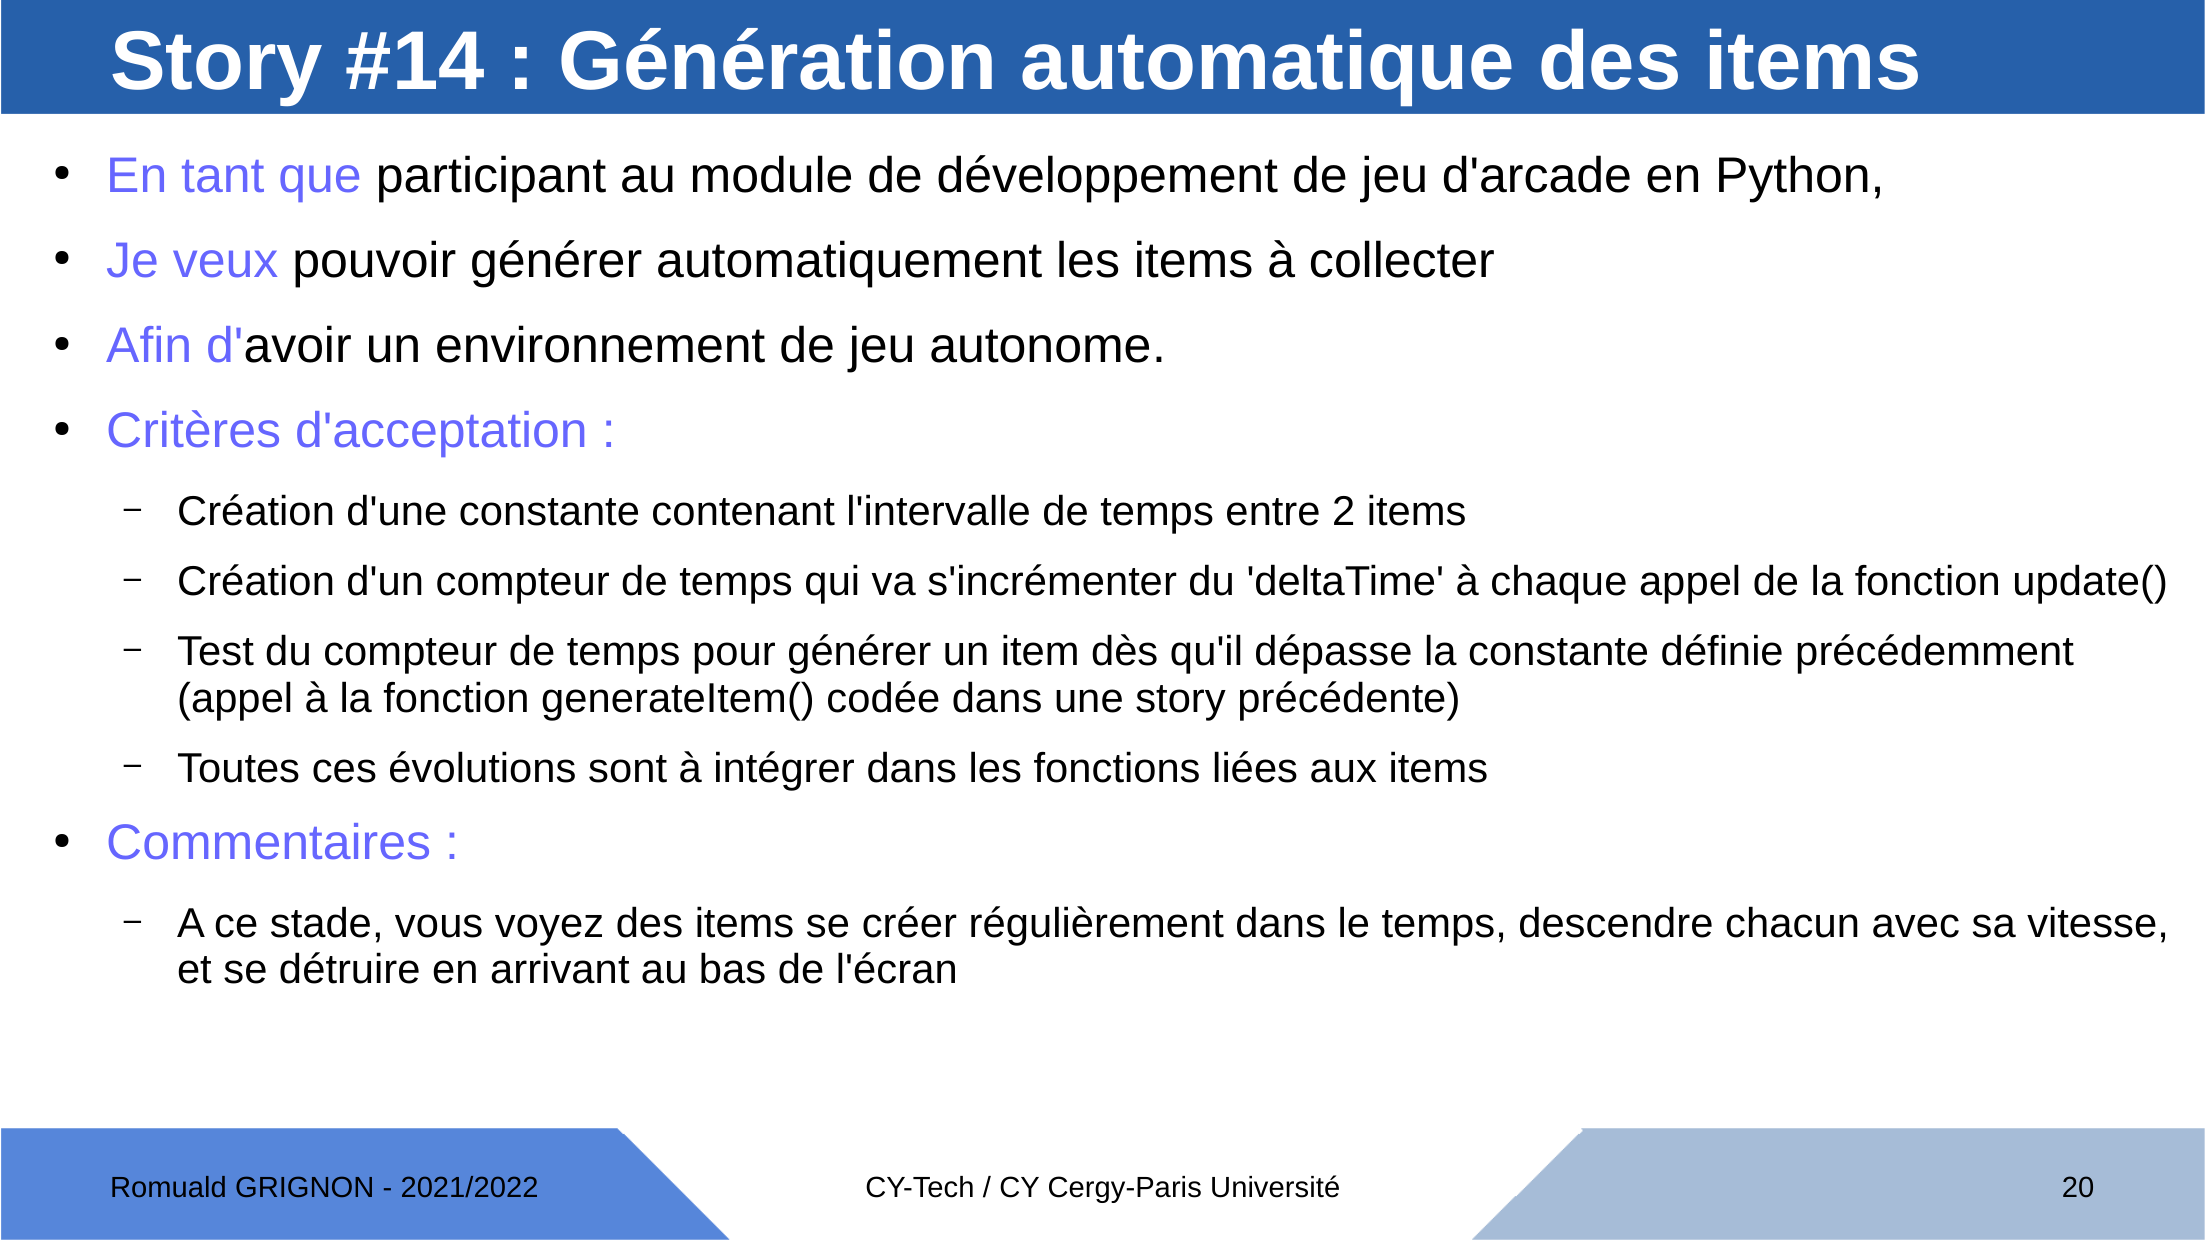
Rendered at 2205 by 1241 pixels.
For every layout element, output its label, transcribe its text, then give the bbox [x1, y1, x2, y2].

list En tant que participant au module de développement de jeu d'arcade en Python, Je veux pouvoir générer automatiquement les items à collecter Afin d'avoir un environnement de jeu autonome. Critères d'acceptation : Création d'une constante contenant l'intervalle de temps entre 2 items Création d'un compteur de temps qui va s'incrémenter du 'deltaTime' à chaque appel de la fonction update() Test du compteur de temps pour générer un item dès qu'il dépasse la constante définie précédemment (appel à la fonction generateItem() codée dans une story précédente) Toutes ces évolutions sont à intégrer dans les fonctions liées aux items Commentaires : A ce stade, vous voyez des items se créer régulièrement dans le temps, descendre chacun avec sa vitesse, et se détruire en arrivant au bas de l'écran [35, 217, 2186, 1087]
picture [0, 0, 2205, 1241]
title Story #14 : Génération automatique des items [110, 49, 2095, 217]
